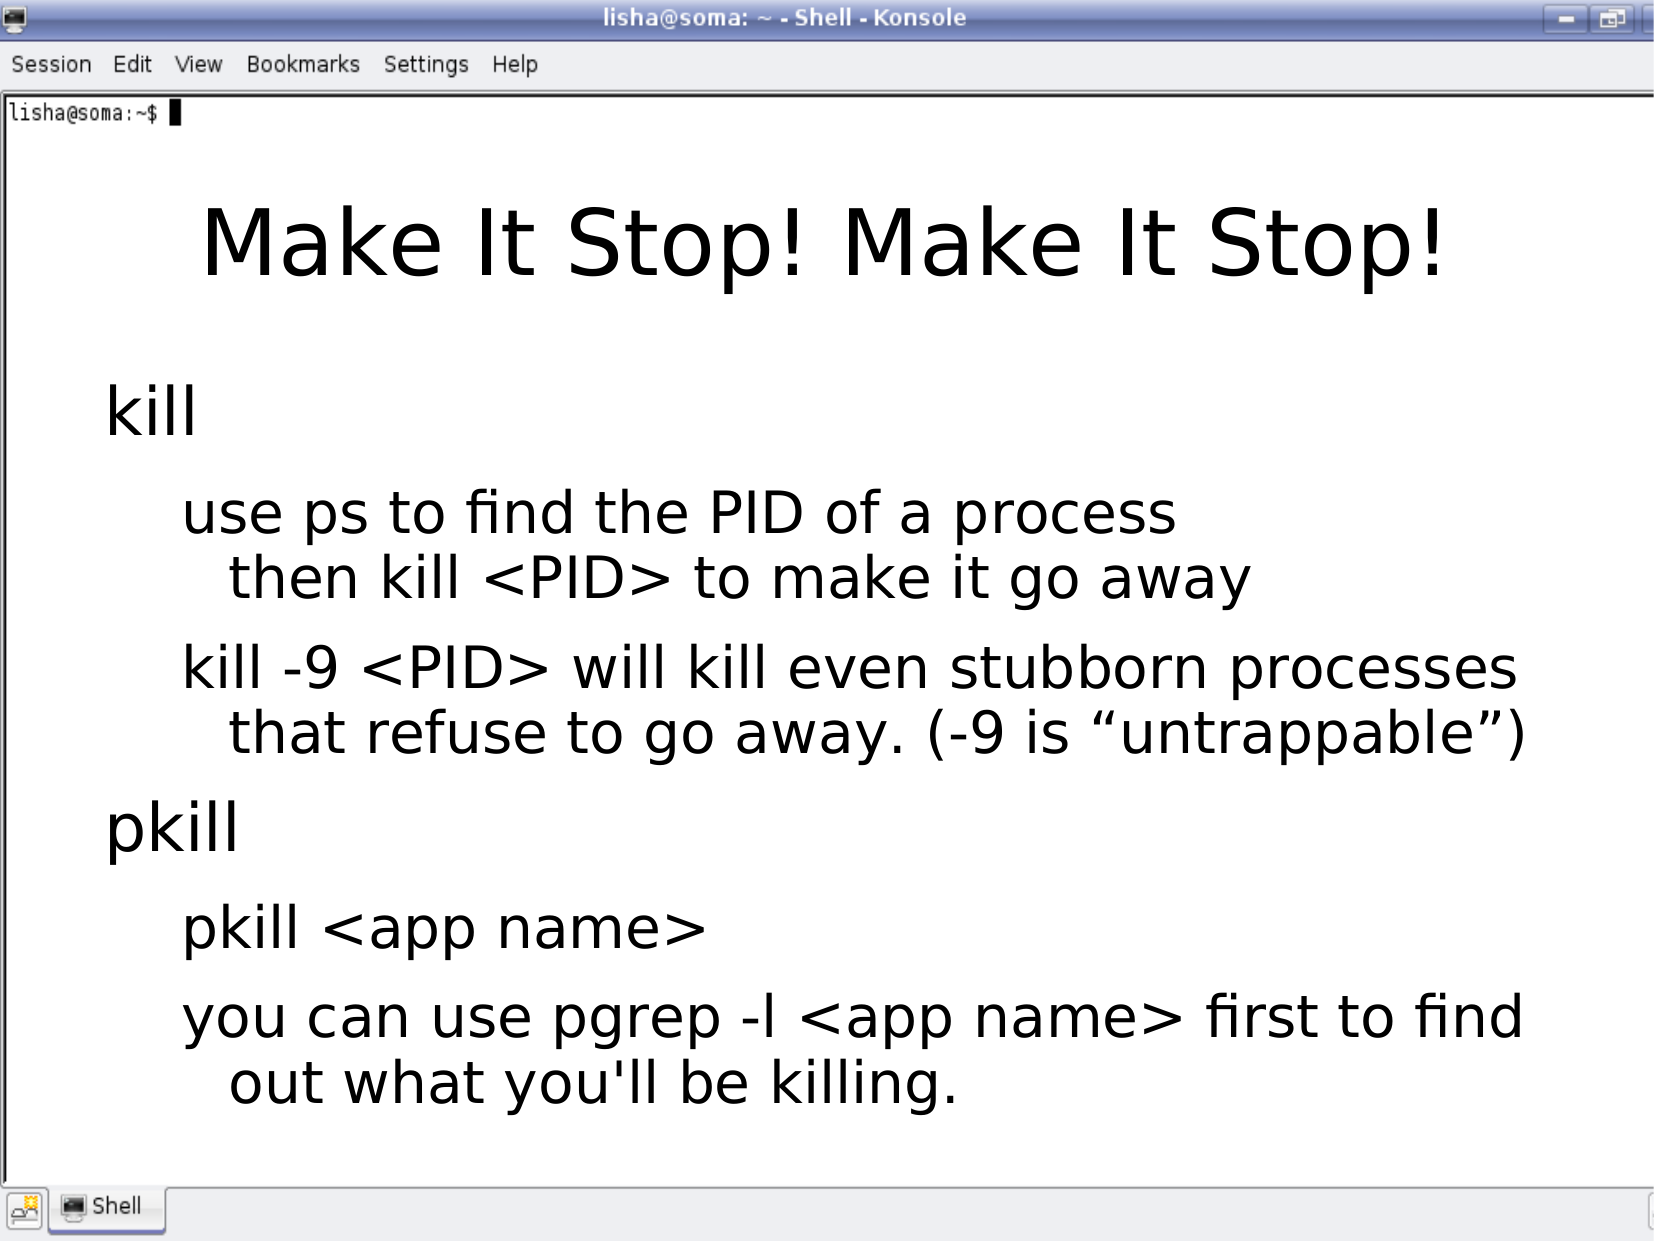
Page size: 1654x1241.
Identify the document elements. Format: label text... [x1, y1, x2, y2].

title Make It Stop! Make It Stop! [82, 149, 1571, 338]
picture [0, 0, 1654, 1241]
list kill use ps to find the PID of a process then kill <PID> to make it go away kill -9 <PID> will kill even stubborn processes that refuse to go away. (-9 is “untrappable”)‏ pkill pkill <app name> you can use pgrep -l <app name> first to find out what you'll be killing. [86, 374, 1576, 1135]
